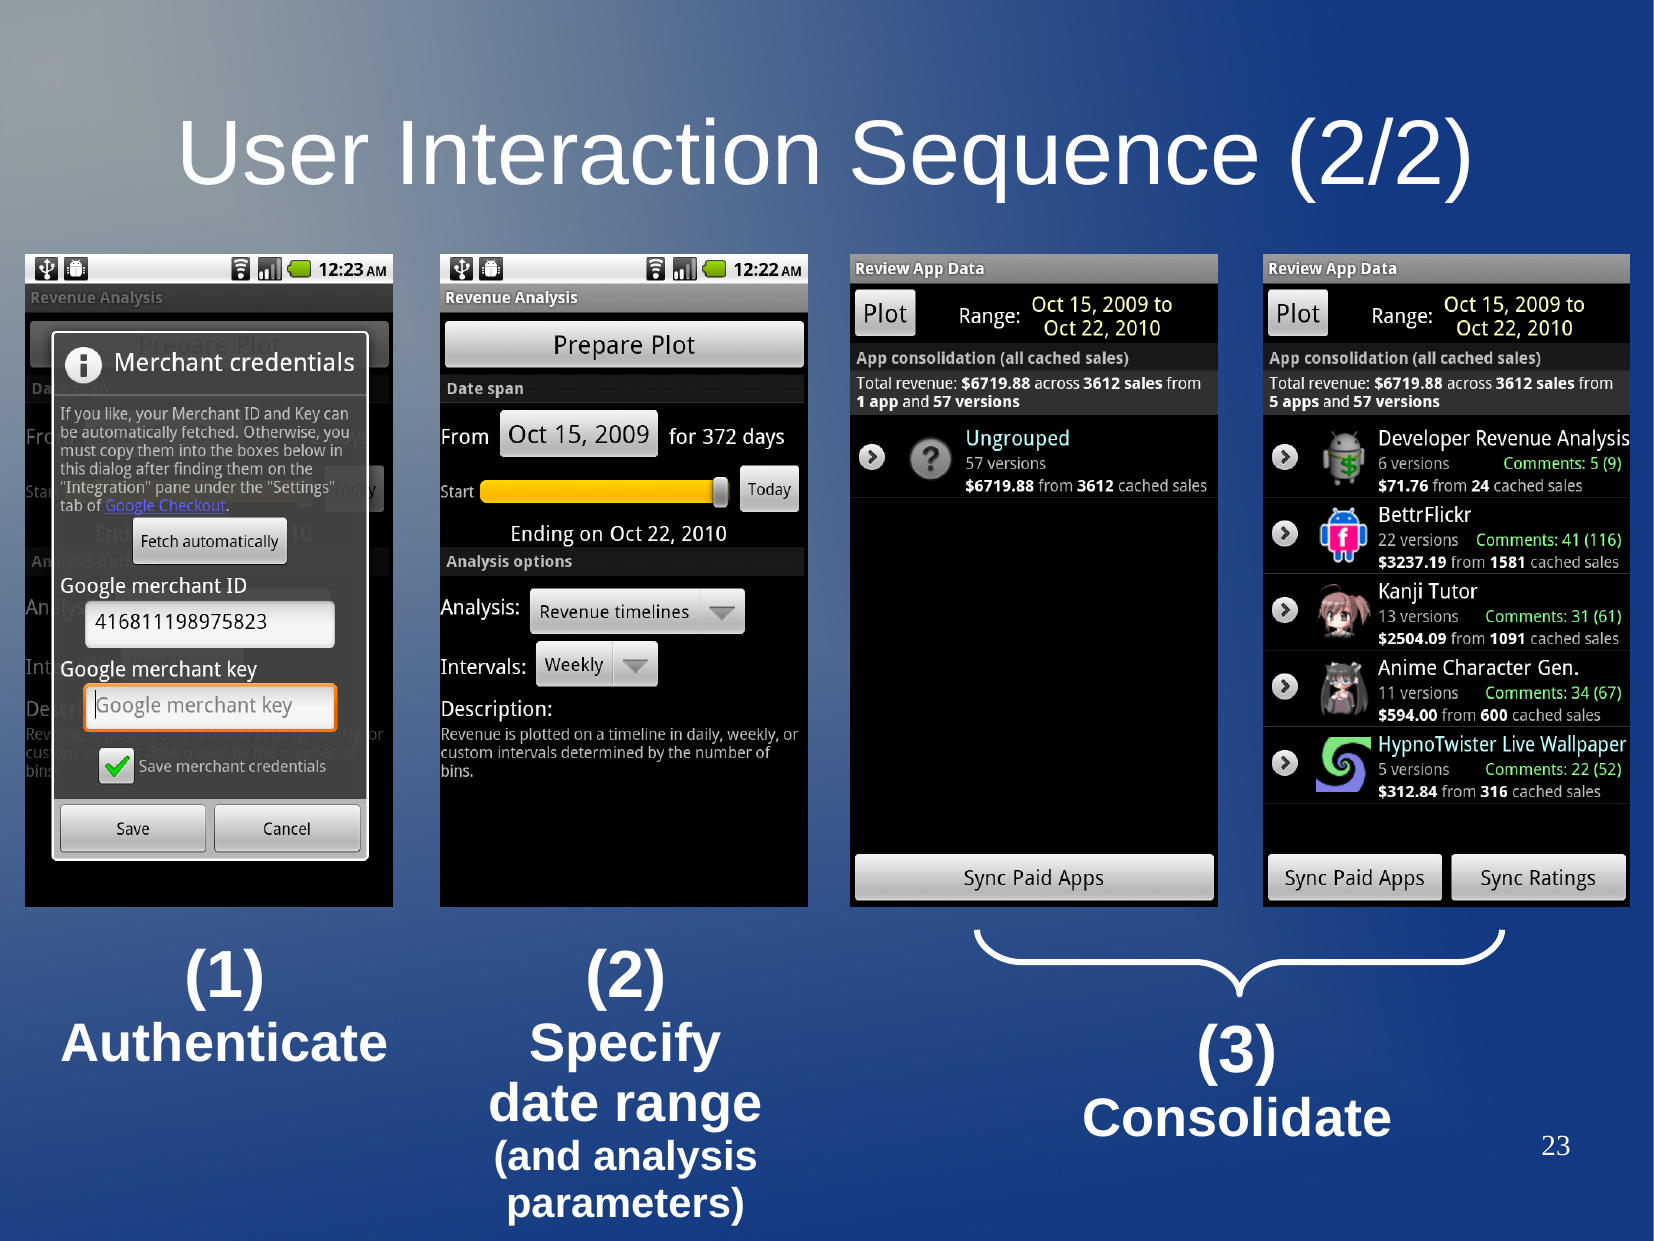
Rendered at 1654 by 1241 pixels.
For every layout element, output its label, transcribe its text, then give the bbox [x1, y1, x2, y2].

picture [0, 0, 1654, 1241]
title User Interaction Sequence (2/2) [82, 49, 1571, 257]
text_box (2) Specify date range (and analysis parameters) [438, 929, 814, 1238]
text_box (3) Consolidate [1050, 1004, 1426, 1155]
text_box (1) Authenticate [37, 929, 413, 1080]
